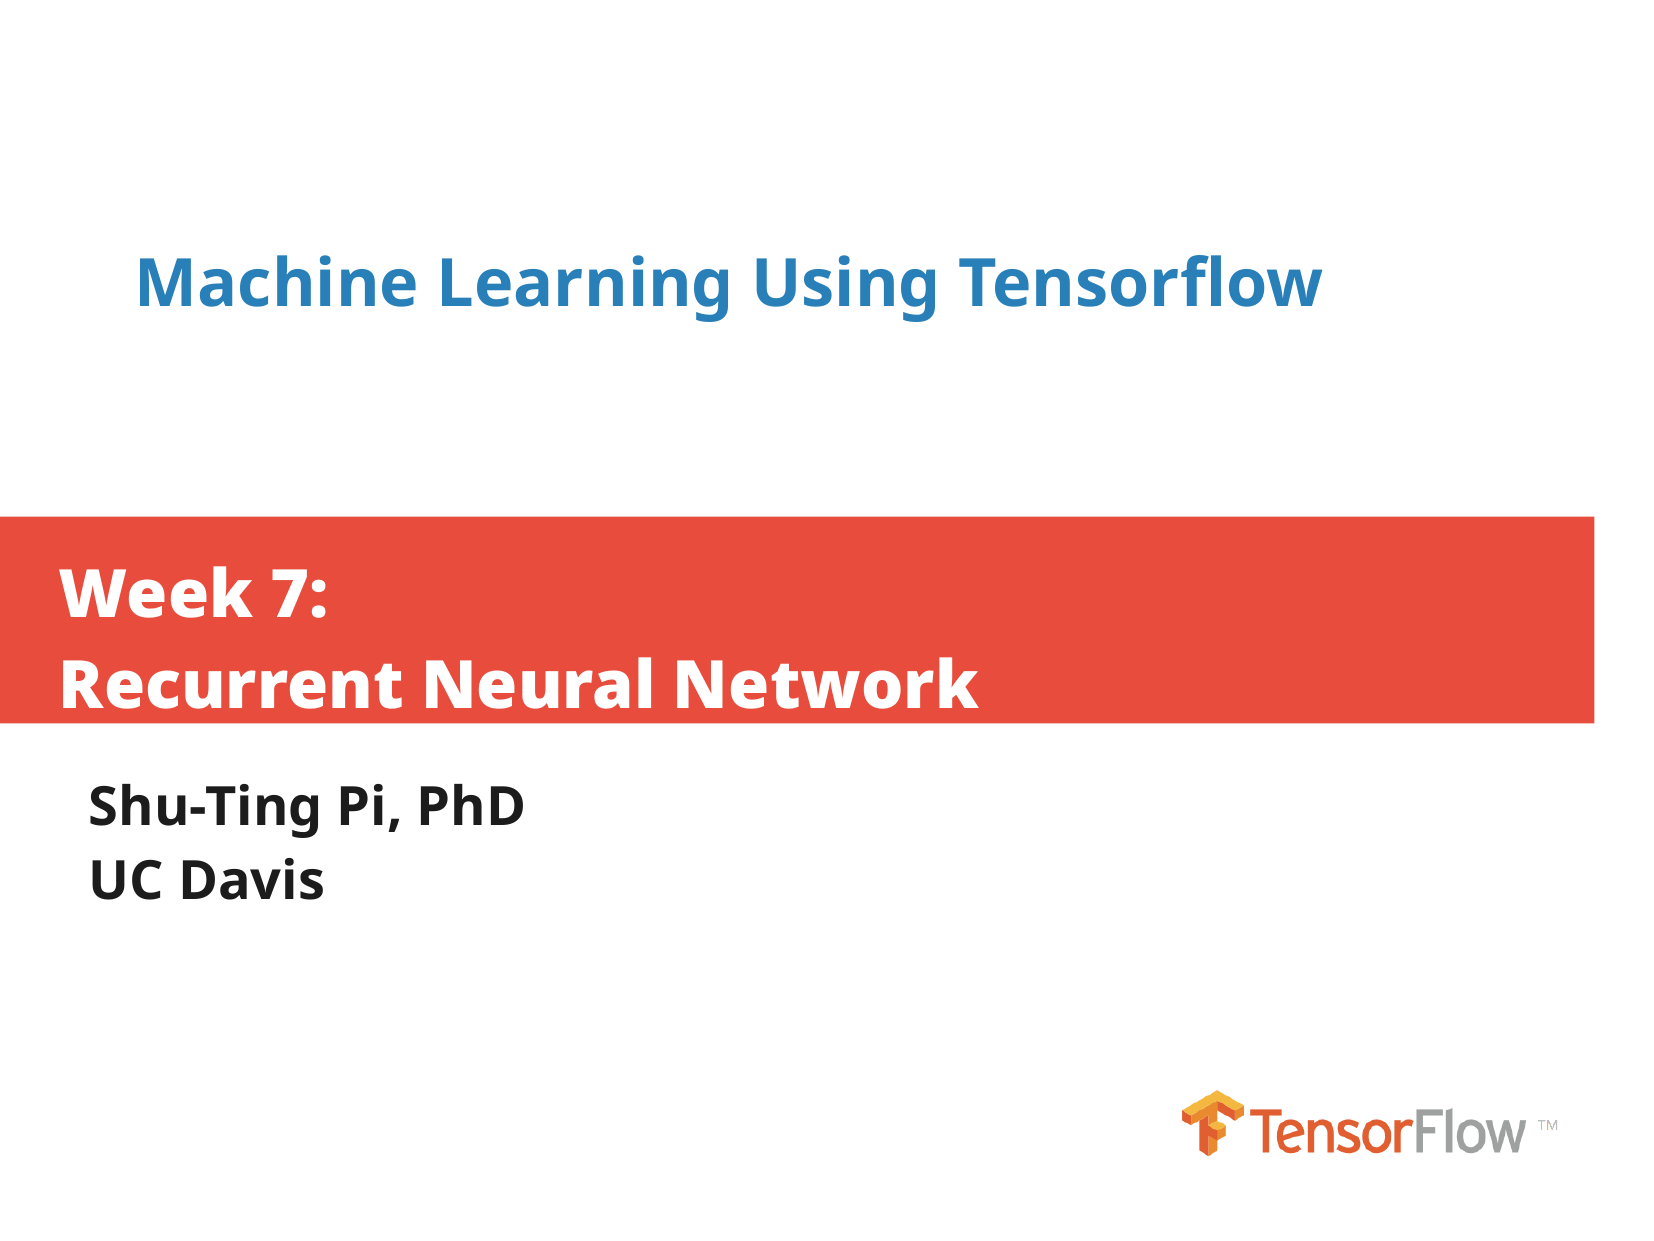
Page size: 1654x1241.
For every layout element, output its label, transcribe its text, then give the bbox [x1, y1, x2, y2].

text_box Machine Learning Using Tensorflow [120, 227, 1483, 337]
title Week 7: Recurrent Neural Network [59, 546, 1595, 694]
picture [1151, 1028, 1586, 1231]
subtitle Shu-Ting Pi, PhD UC Davis [88, 767, 1595, 1182]
